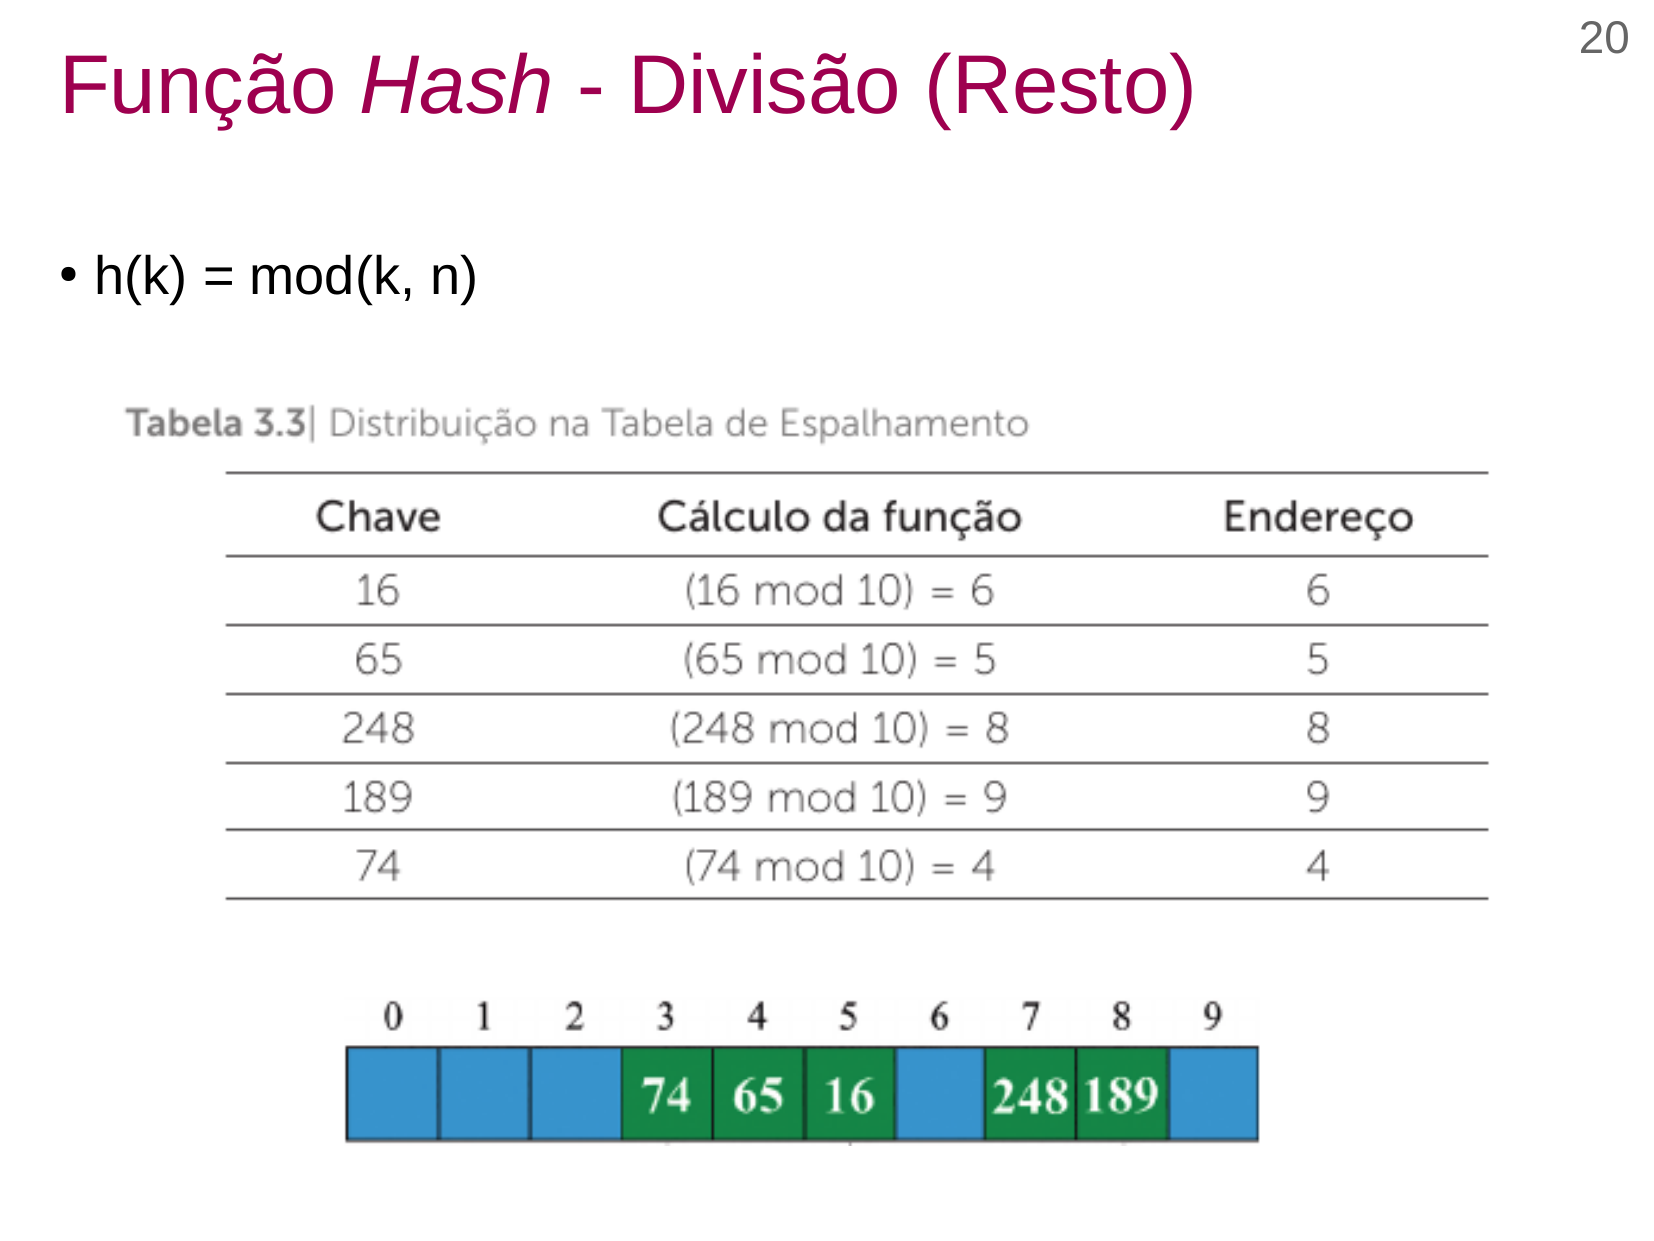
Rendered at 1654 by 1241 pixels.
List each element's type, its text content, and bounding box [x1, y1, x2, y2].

picture [336, 997, 1270, 1146]
picture [122, 401, 1501, 910]
list h(k) = mod(k, n) [59, 236, 1595, 1211]
title Função Hash - Divisão (Resto) [59, 29, 1595, 148]
